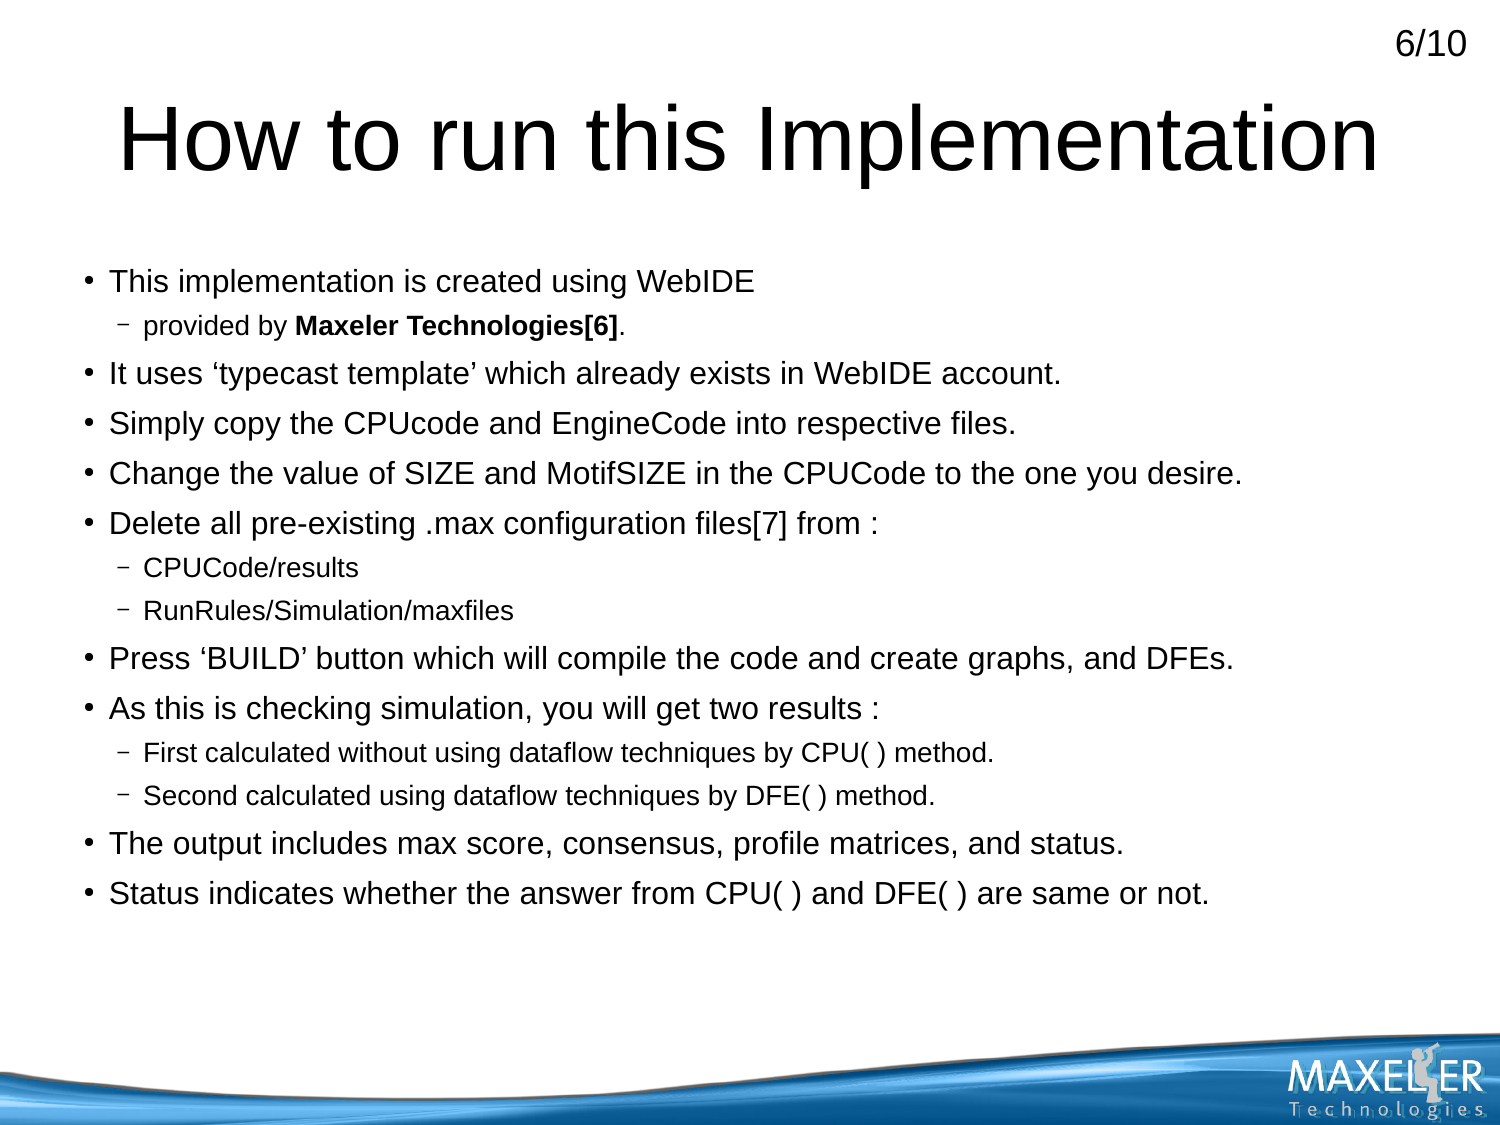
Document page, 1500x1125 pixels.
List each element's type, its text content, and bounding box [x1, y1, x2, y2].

list This implementation is created using WebIDE provided by Maxeler Technologies[6]. It uses ‘typecast template’ which already exists in WebIDE account. Simply copy the CPUcode and EngineCode into respective files. Change the value of SIZE and MotifSIZE in the CPUCode to the one you desire. Delete all pre-existing .max configuration files[7] from : CPUCode/results RunRules/Simulation/maxfiles Press ‘BUILD’ button which will compile the code and create graphs, and DFEs. As this is checking simulation, you will get two results : First calculated without using dataflow techniques by CPU( ) method. Second calculated using dataflow techniques by DFE( ) method. The output includes max score, consensus, profile matrices, and status. Status indicates whether the answer from CPU( ) and DFE( ) are same or not. [75, 263, 1425, 916]
title How to run this Implementation [75, 44, 1425, 233]
picture [0, 1023, 1500, 1125]
text_box 6/10 [1380, 15, 1486, 72]
